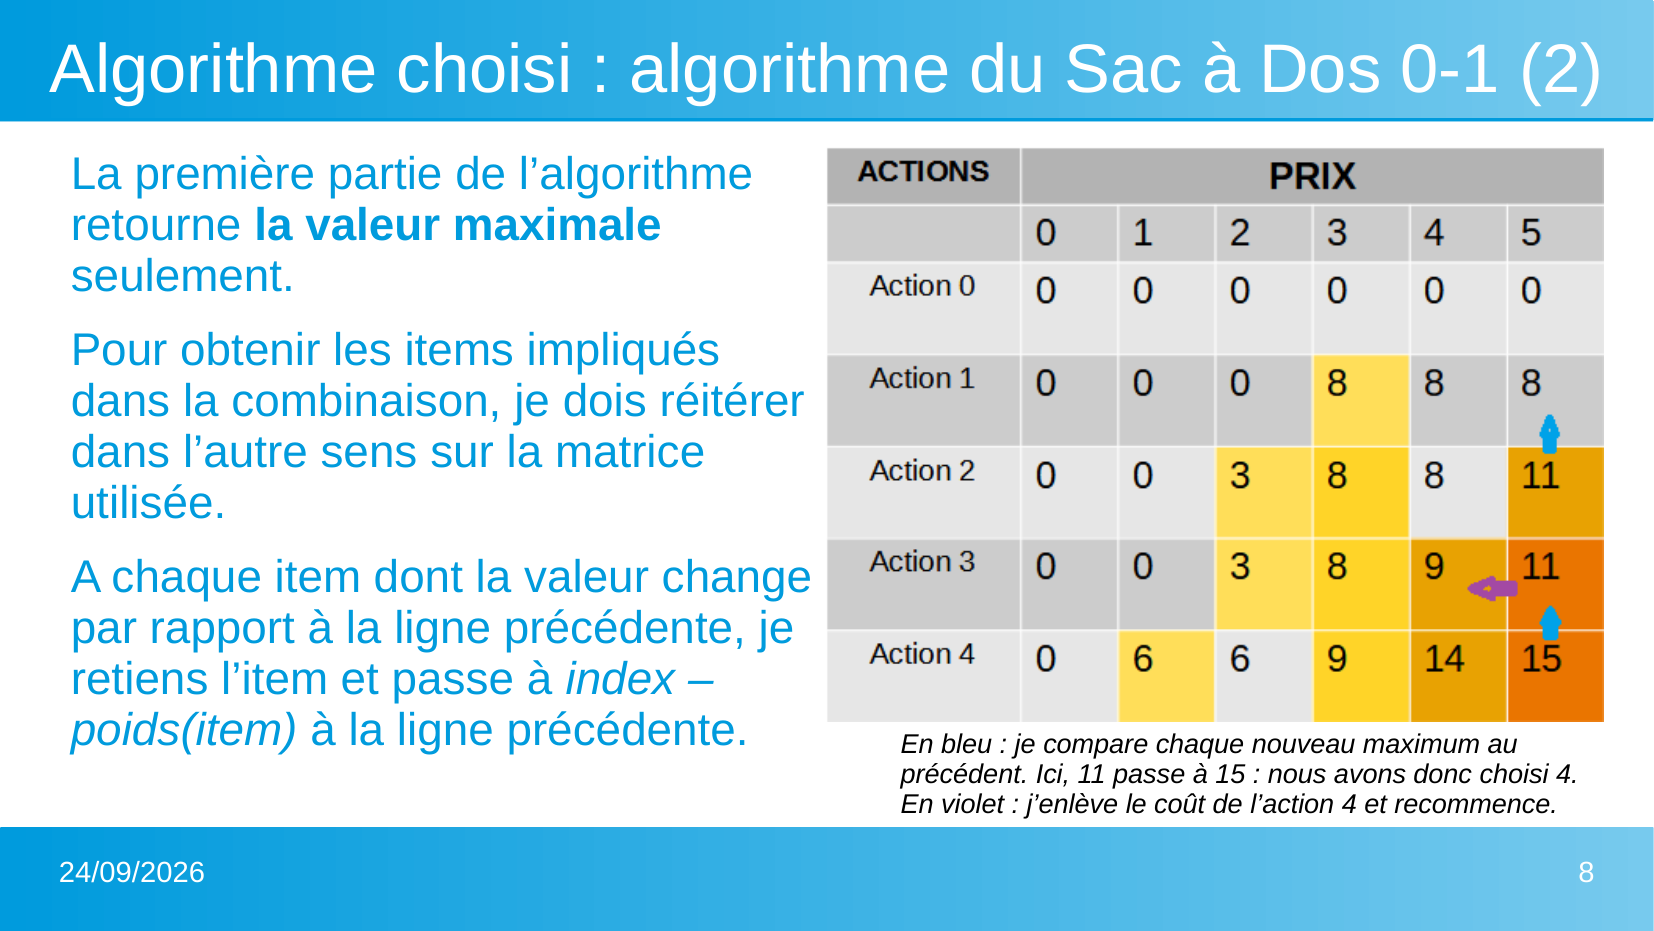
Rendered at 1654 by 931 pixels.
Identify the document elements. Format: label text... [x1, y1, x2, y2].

list La première partie de l’algorithme retourne la valeur maximale seulement. Pour obtenir les items impliqués dans la combinaison, je dois réitérer dans l’autre sens sur la matrice utilisée. A chaque item dont la valeur change par rapport à la ligne précédente, je retiens l’item et passe à index – poids(item) à la ligne précédente. [0, 147, 827, 798]
title Algorithme choisi : algorithme du Sac à Dos 0-1 (2) [29, 0, 1625, 146]
text_box En bleu : je compare chaque nouveau maximum au précédent. Ici, 11 passe à 15 : nous avons donc choisi 4. En violet : j’enlève le coût de l’action 4 et recommence. [885, 722, 1595, 888]
picture [826, 147, 1604, 722]
